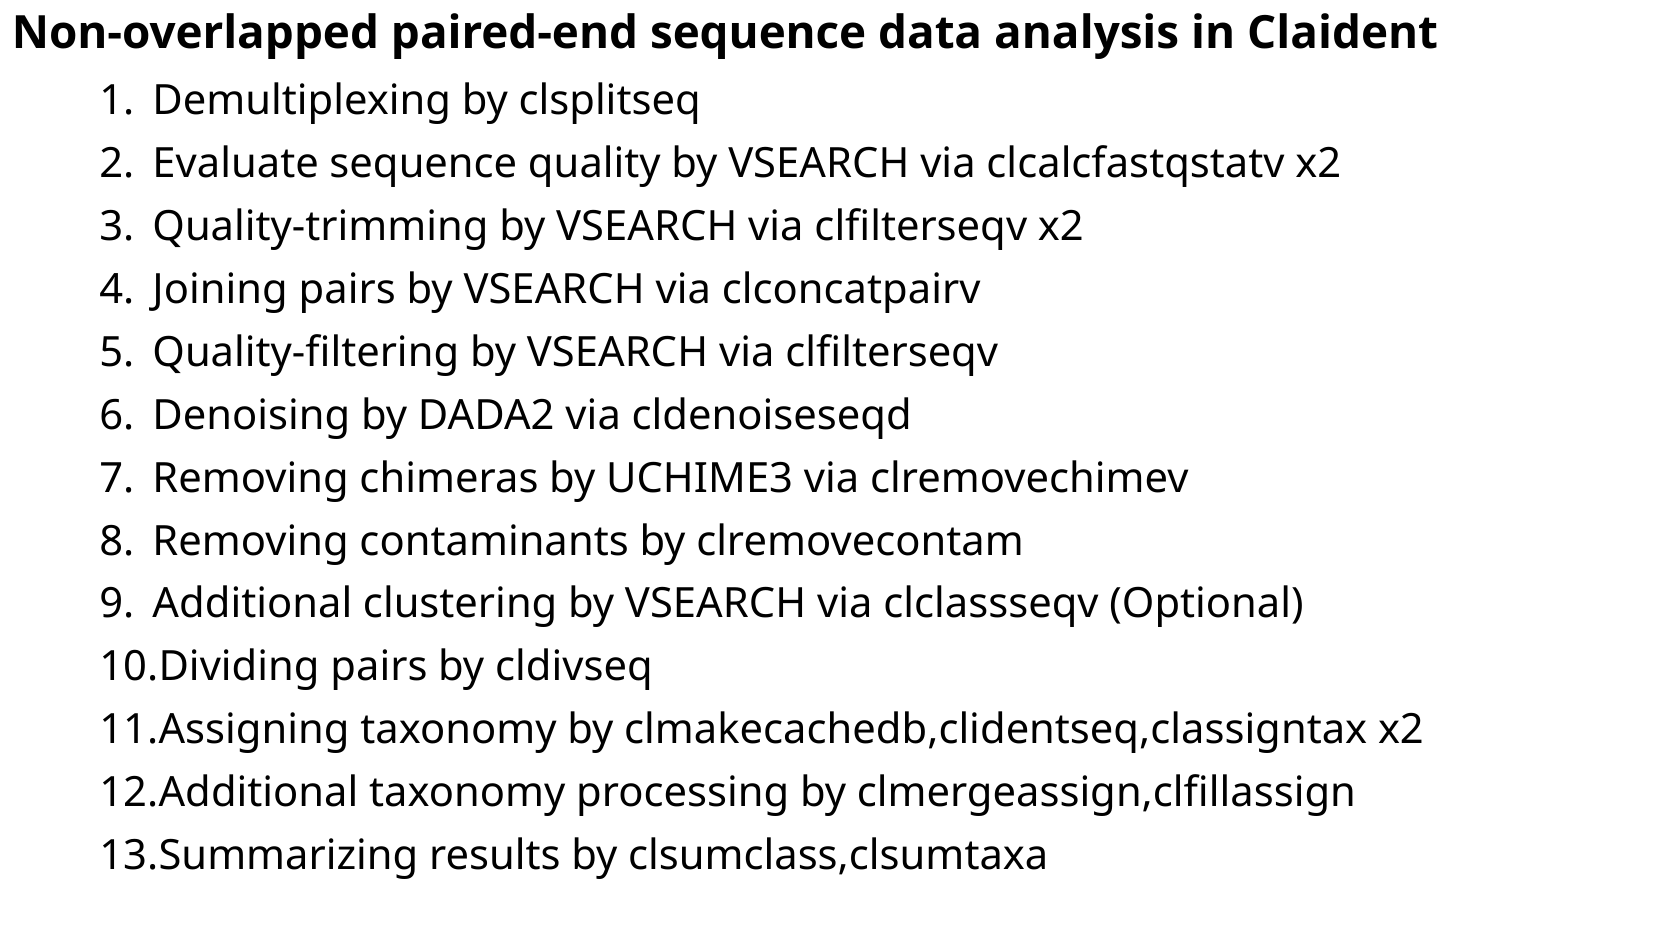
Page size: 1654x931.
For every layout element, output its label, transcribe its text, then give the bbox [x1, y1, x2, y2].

title Non-overlapped paired-end sequence data analysis in Claident [11, 0, 1642, 130]
list Demultiplexing by clsplitseq Evaluate sequence quality by VSEARCH via clcalcfastqstatv x2 Quality-trimming by VSEARCH via clfilterseqv x2 Joining pairs by VSEARCH via clconcatpairv Quality-filtering by VSEARCH via clfilterseqv Denoising by DADA2 via cldenoiseseqd Removing chimeras by UCHIME3 via clremovechimev Removing contaminants by clremovecontam Additional clustering by VSEARCH via clclassseqv (Optional) Dividing pairs by cldivseq Assigning taxonomy by clmakecachedb,clidentseq,classigntax x2 Additional taxonomy processing by clmergeassign,clfillassign Summarizing results by clsumclass,clsumtaxa [81, 70, 1570, 892]
